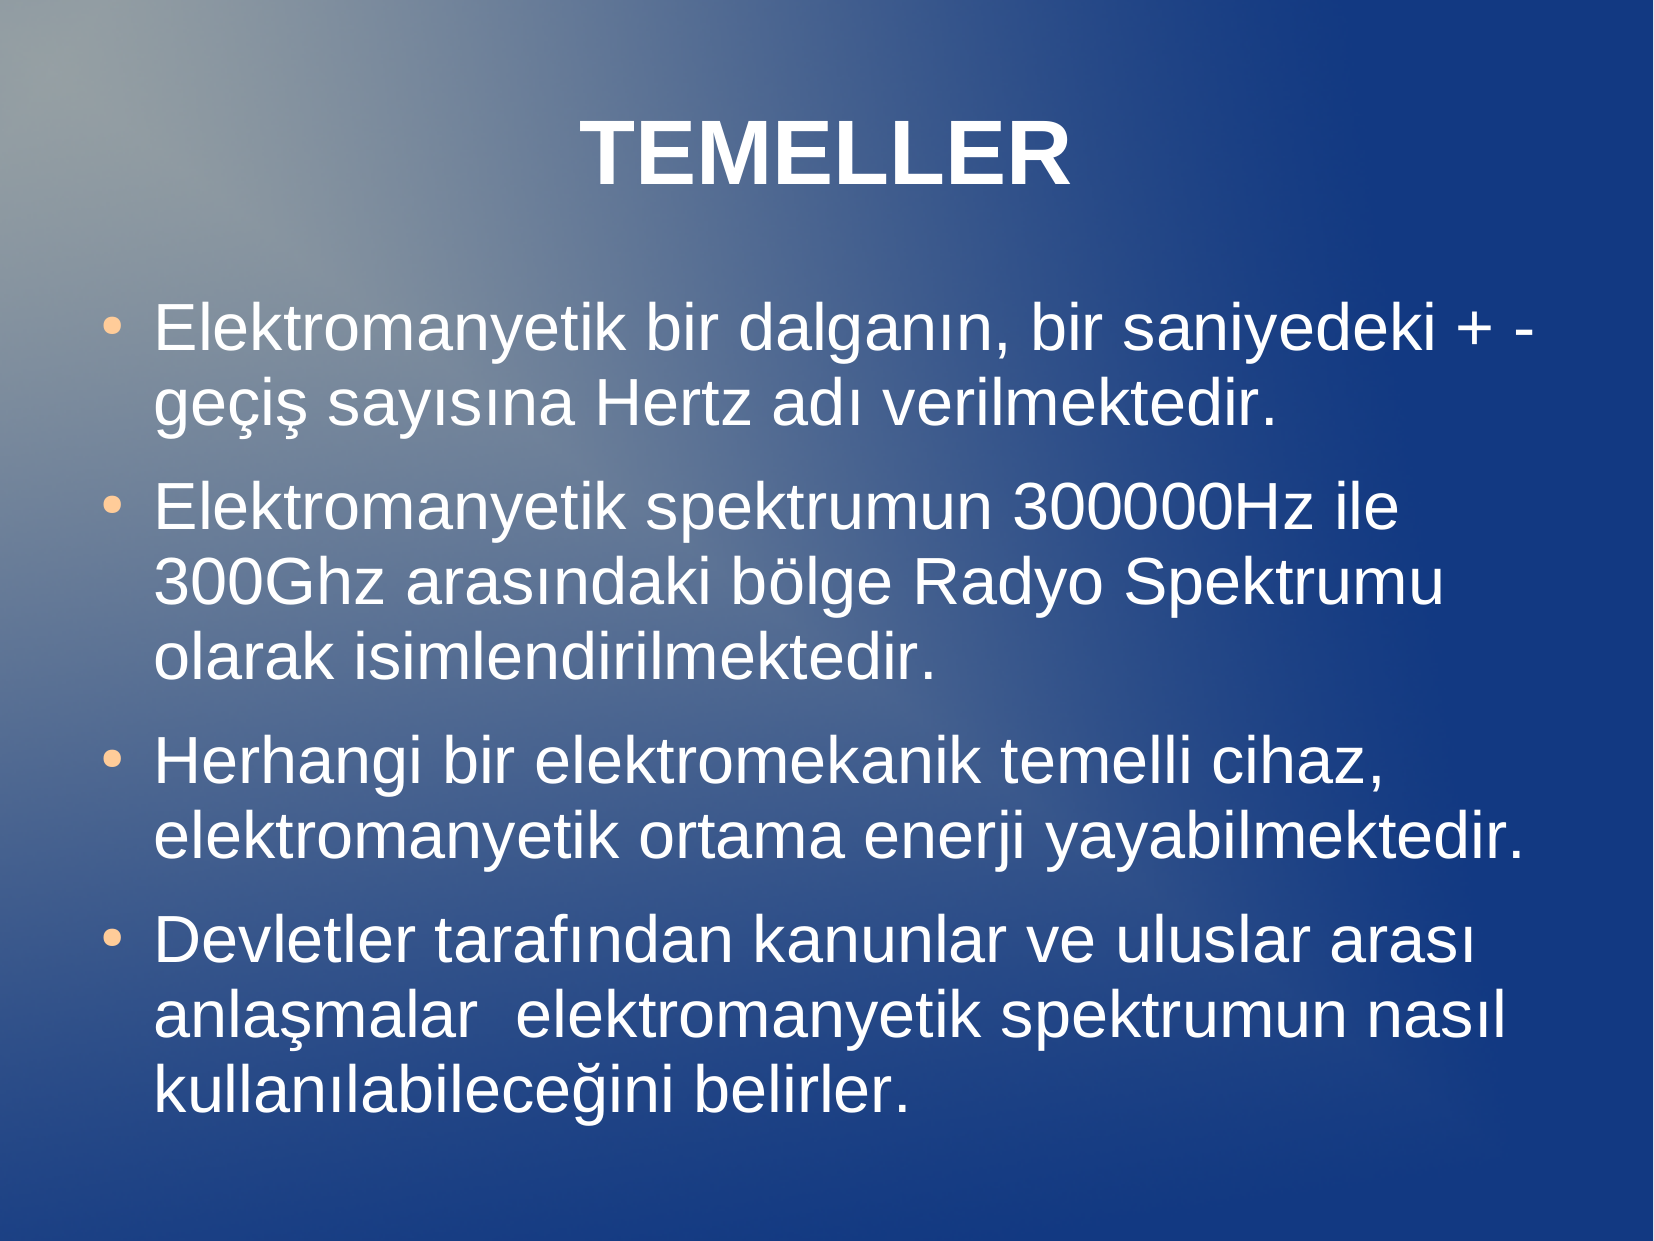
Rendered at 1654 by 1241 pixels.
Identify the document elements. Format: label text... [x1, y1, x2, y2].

picture [0, 0, 1654, 1241]
list Elektromanyetik bir dalganın, bir saniyedeki + - geçiş sayısına Hertz adı verilmektedir. Elektromanyetik spektrumun 300000Hz ile 300Ghz arasındaki bölge Radyo Spektrumu olarak isimlendirilmektedir. Herhangi bir elektromekanik temelli cihaz, elektromanyetik ortama enerji yayabilmektedir. Devletler tarafından kanunlar ve uluslar arası anlaşmalar elektromanyetik spektrumun nasıl kullanılabileceğini belirler. [82, 290, 1571, 1127]
title TEMELLER [82, 49, 1571, 257]
